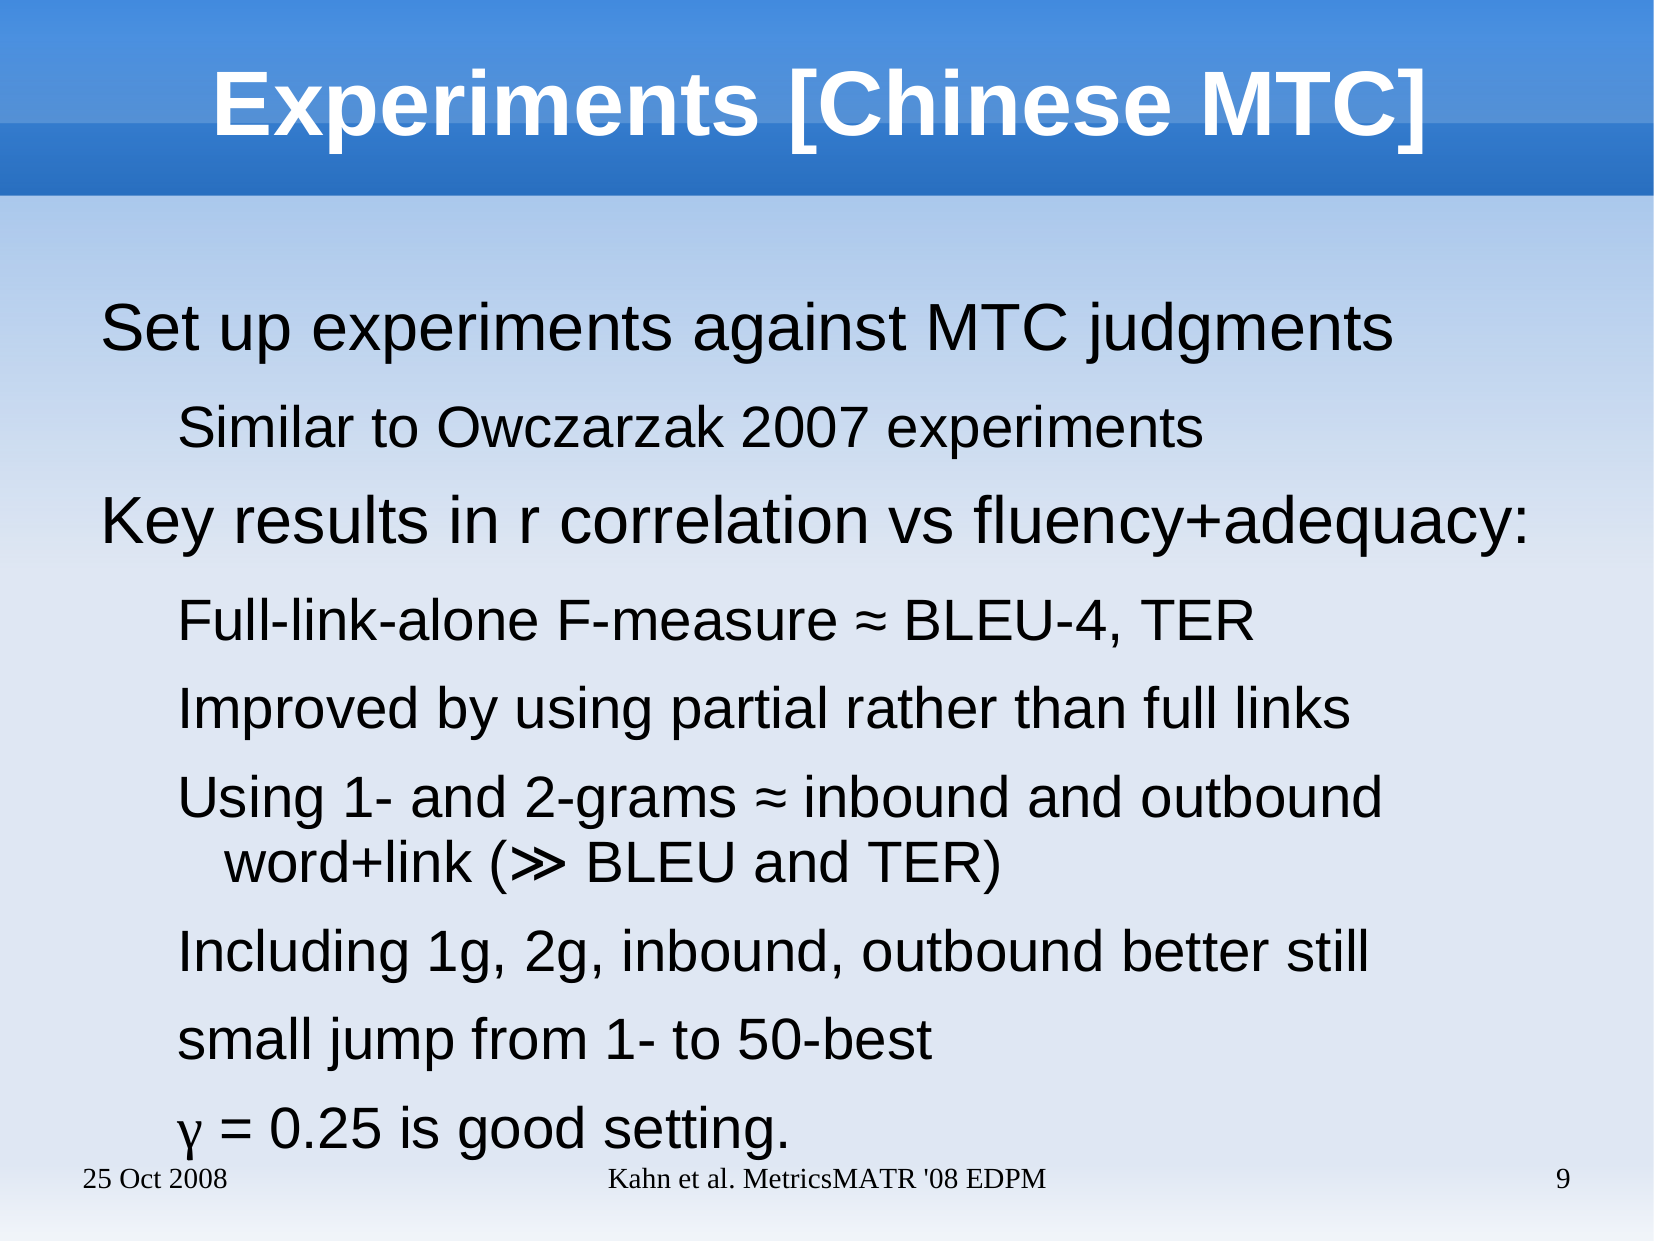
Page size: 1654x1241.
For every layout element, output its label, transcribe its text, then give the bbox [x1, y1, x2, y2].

list Set up experiments against MTC judgments Similar to Owczarzak 2007 experiments Key results in r correlation vs fluency+adequacy: Full-link-alone F-measure ≈ BLEU-4, TER Improved by using partial rather than full links Using 1- and 2-grams ≈ inbound and outbound word+link (≫ BLEU and TER) Including 1g, 2g, inbound, outbound better still small jump from 1- to 50-best γ = 0.25 is good setting. [82, 290, 1571, 1161]
title Experiments [Chinese MTC] [76, 0, 1565, 208]
picture [0, 0, 1654, 1241]
